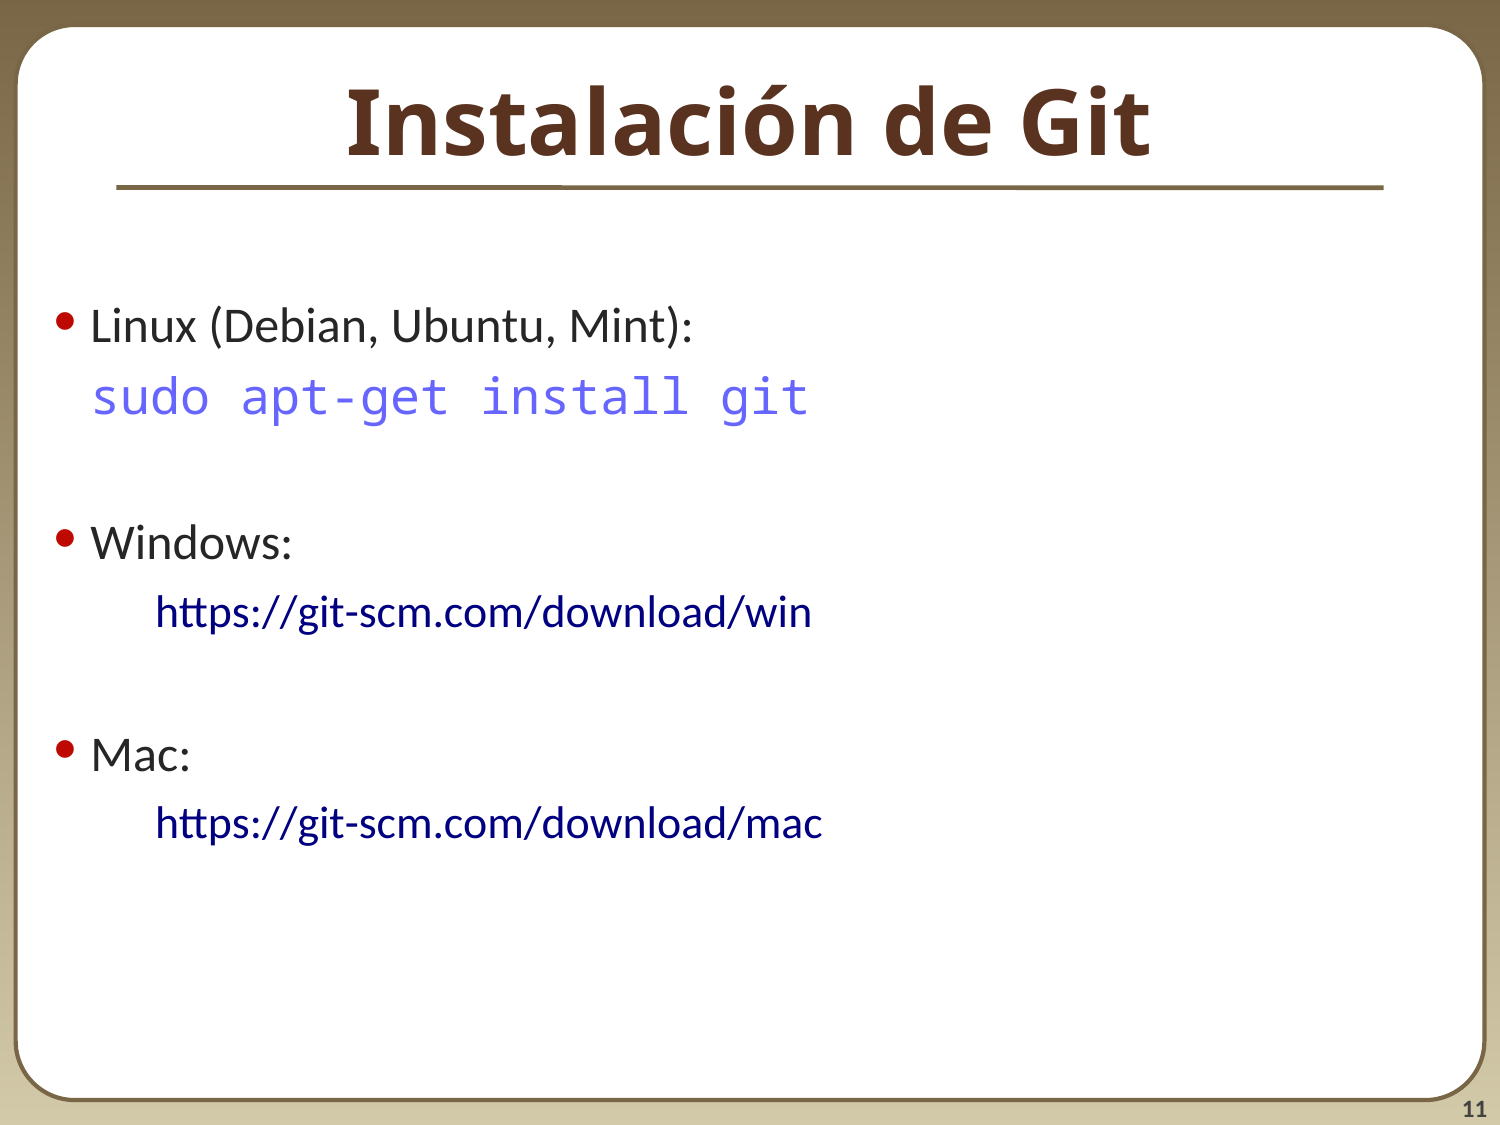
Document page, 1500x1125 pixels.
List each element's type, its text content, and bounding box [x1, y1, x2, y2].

list Linux (Debian, Ubuntu, Mint): sudo apt-get install git Windows: https://git-scm.com/download/win Mac: https://git-scm.com/download/mac [0, 212, 1500, 963]
title Instalación de Git [0, 24, 1500, 212]
